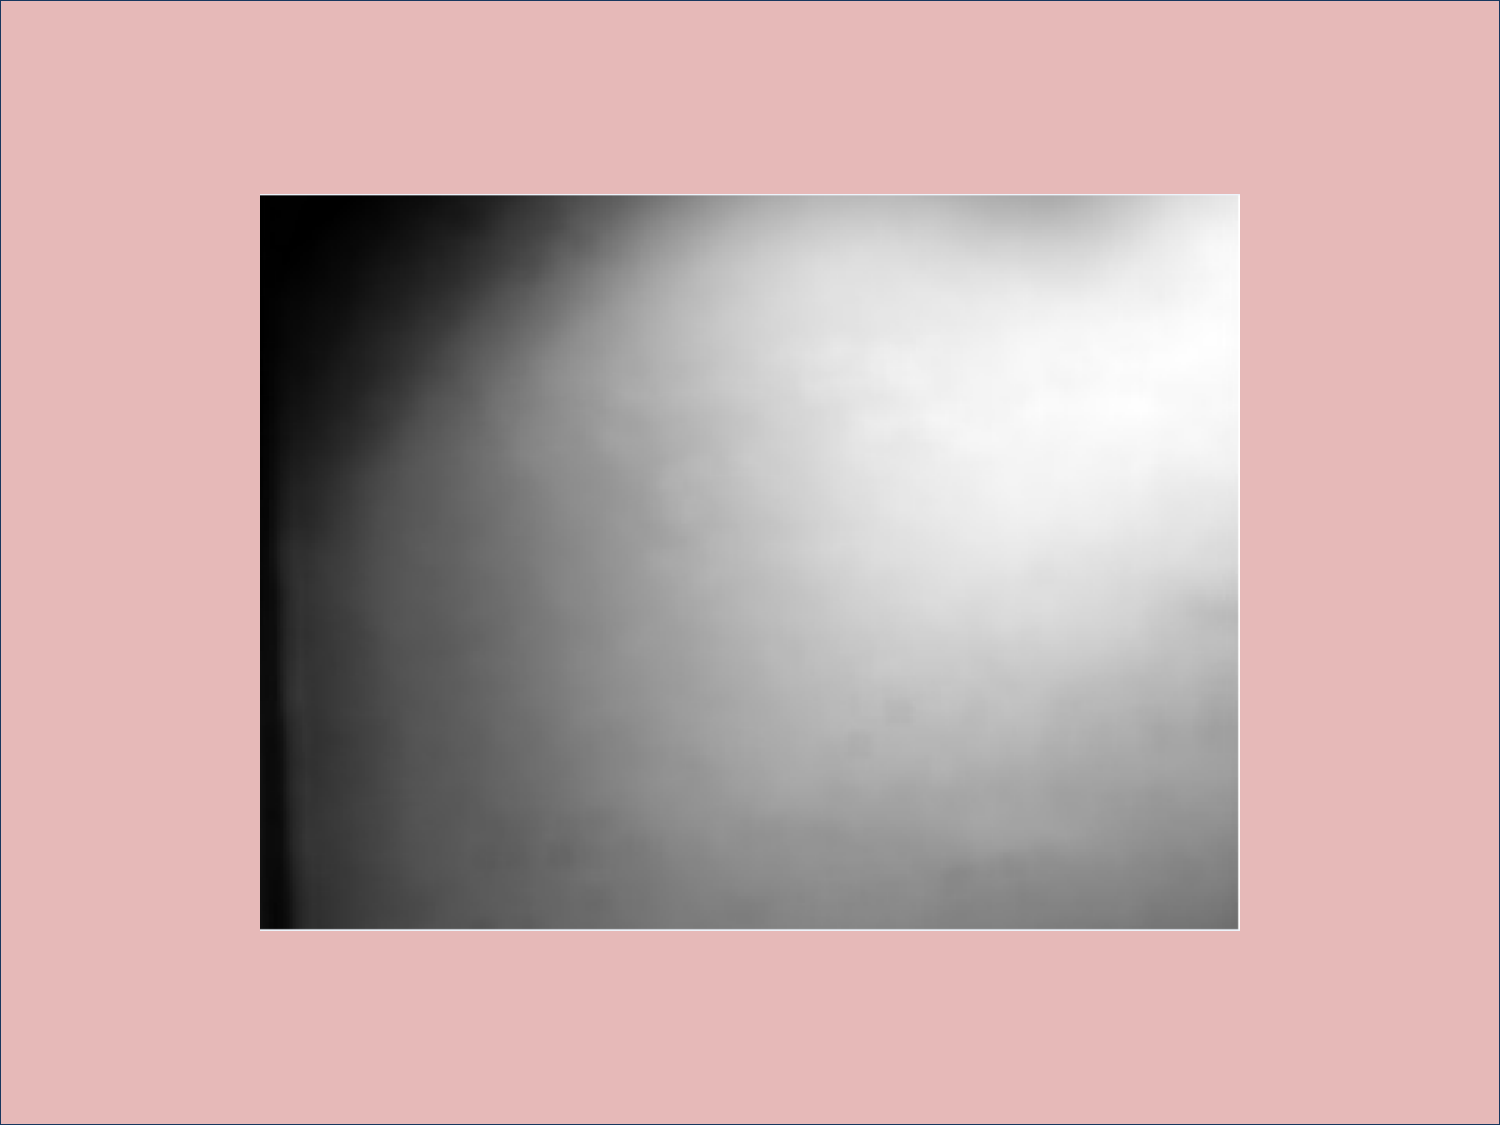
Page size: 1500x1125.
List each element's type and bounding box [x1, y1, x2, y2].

picture [260, 194, 1240, 931]
text_box [0, 0, 1500, 1125]
